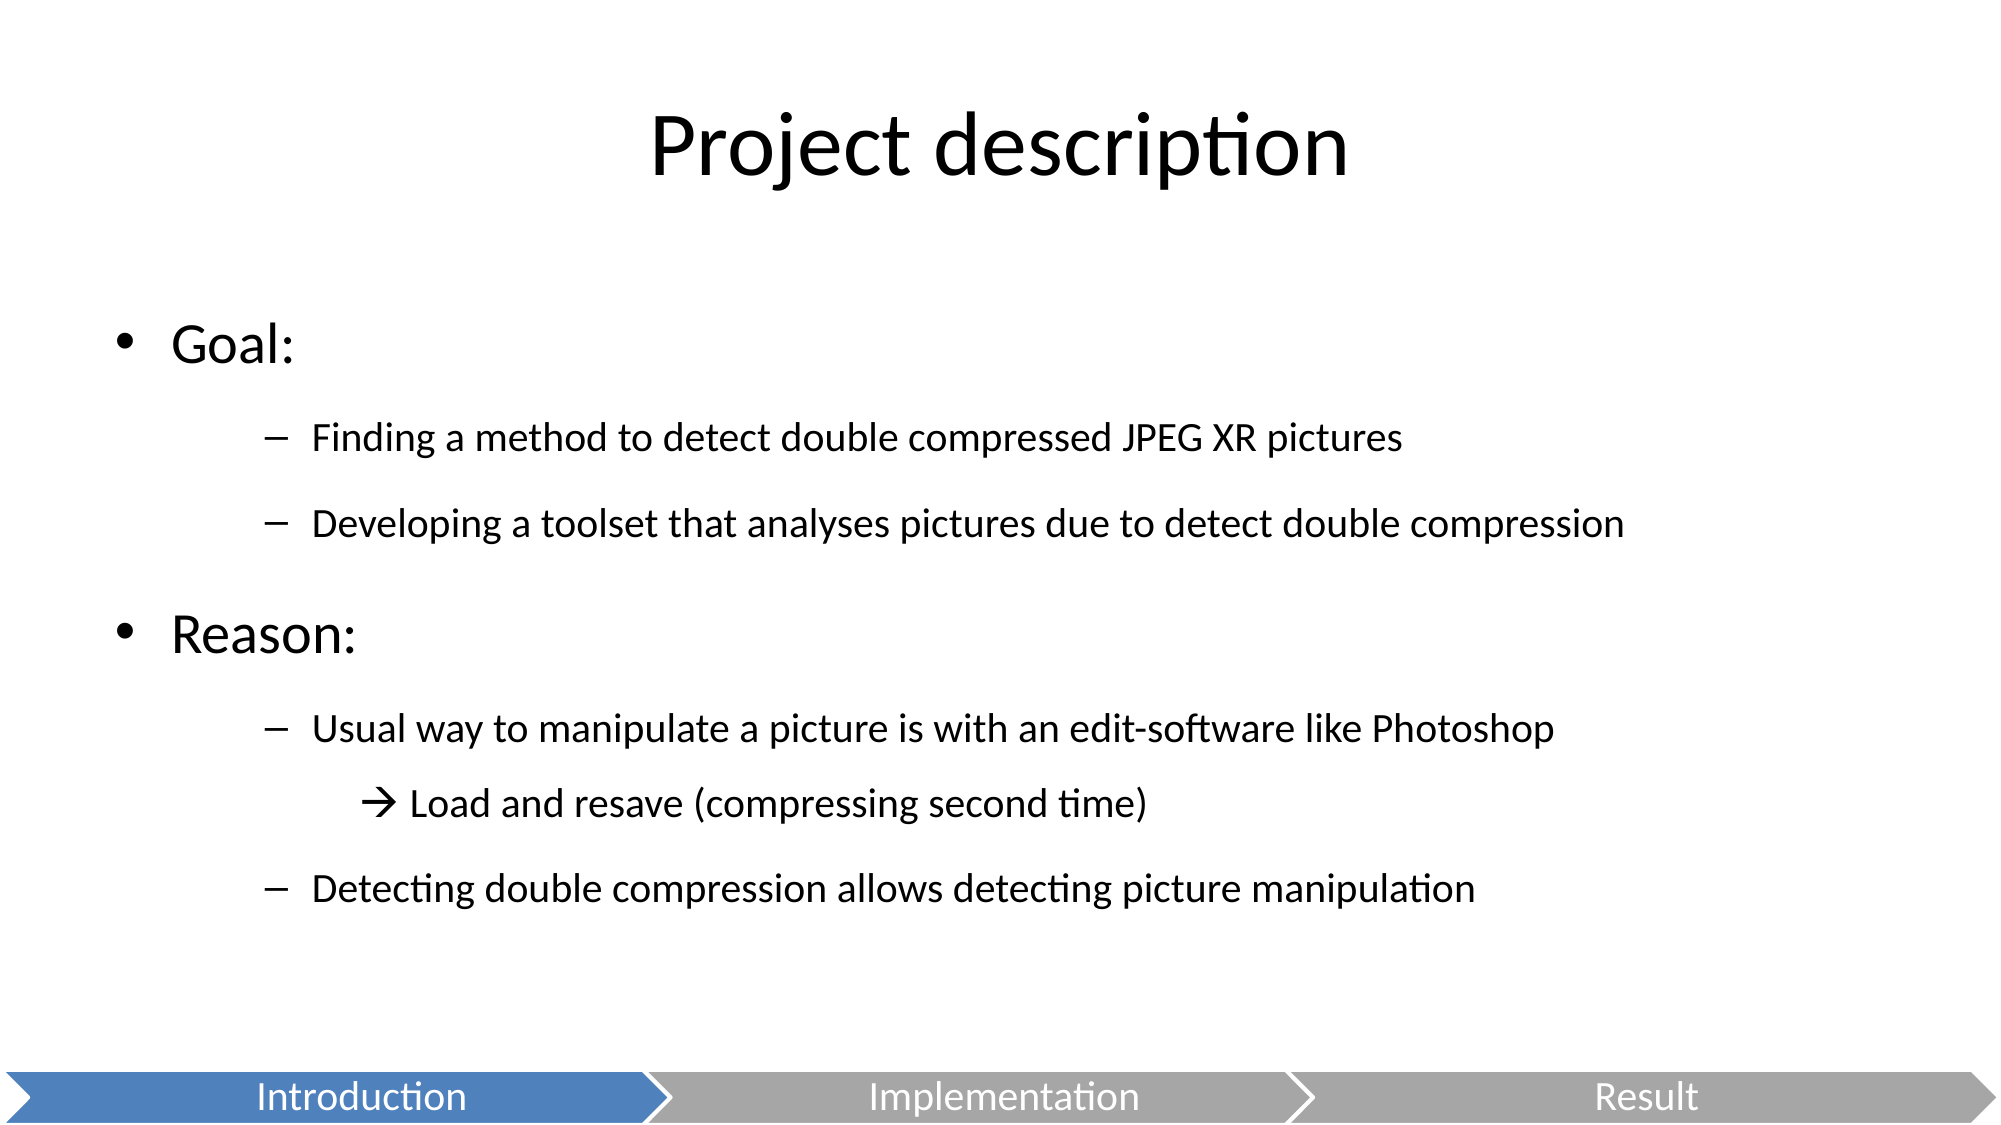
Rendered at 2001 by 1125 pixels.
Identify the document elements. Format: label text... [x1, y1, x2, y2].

text_box Result [1285, 1069, 2000, 1125]
list Goal: Finding a method to detect double compressed JPEG XR pictures Developing a toolset that analyses pictures due to detect double compression Reason: Usual way to manipulate a picture is with an edit-software like Photoshop  Load and resave (compressing second time) Detecting double compression allows detecting picture manipulation [99, 262, 1900, 1005]
text_box Introduction [0, 1069, 669, 1125]
text_box Implementation [643, 1069, 1312, 1125]
title Project description [99, 45, 1900, 233]
